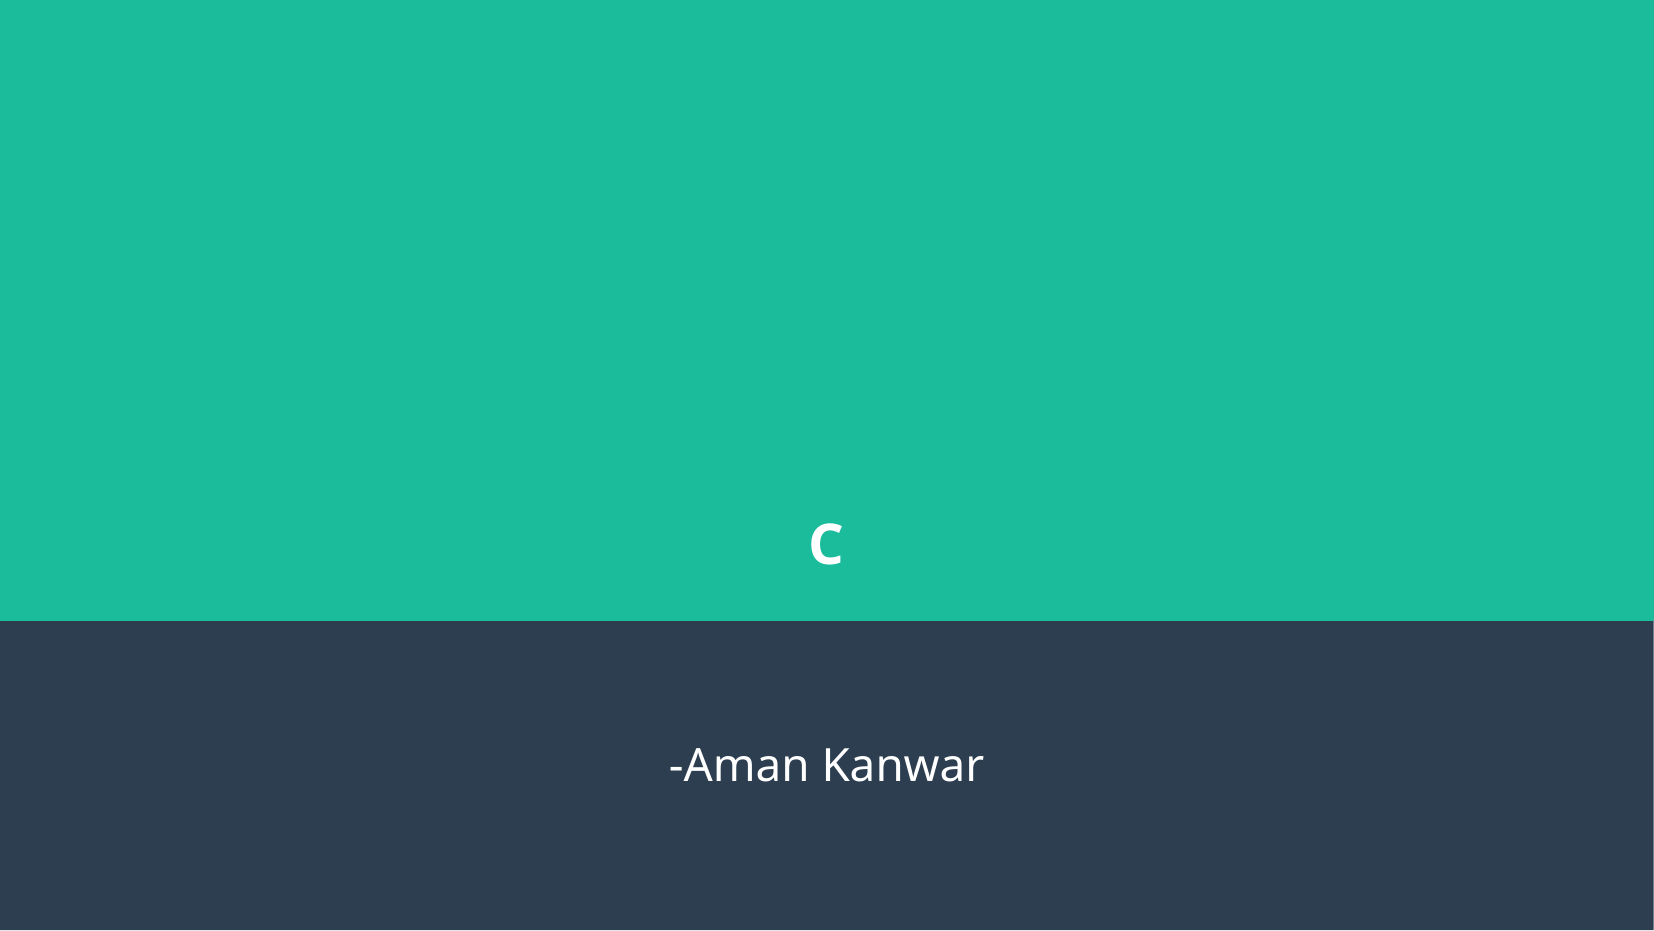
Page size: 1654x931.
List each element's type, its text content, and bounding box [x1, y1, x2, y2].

title C [59, 465, 1595, 583]
subtitle -Aman Kanwar [59, 642, 1595, 886]
